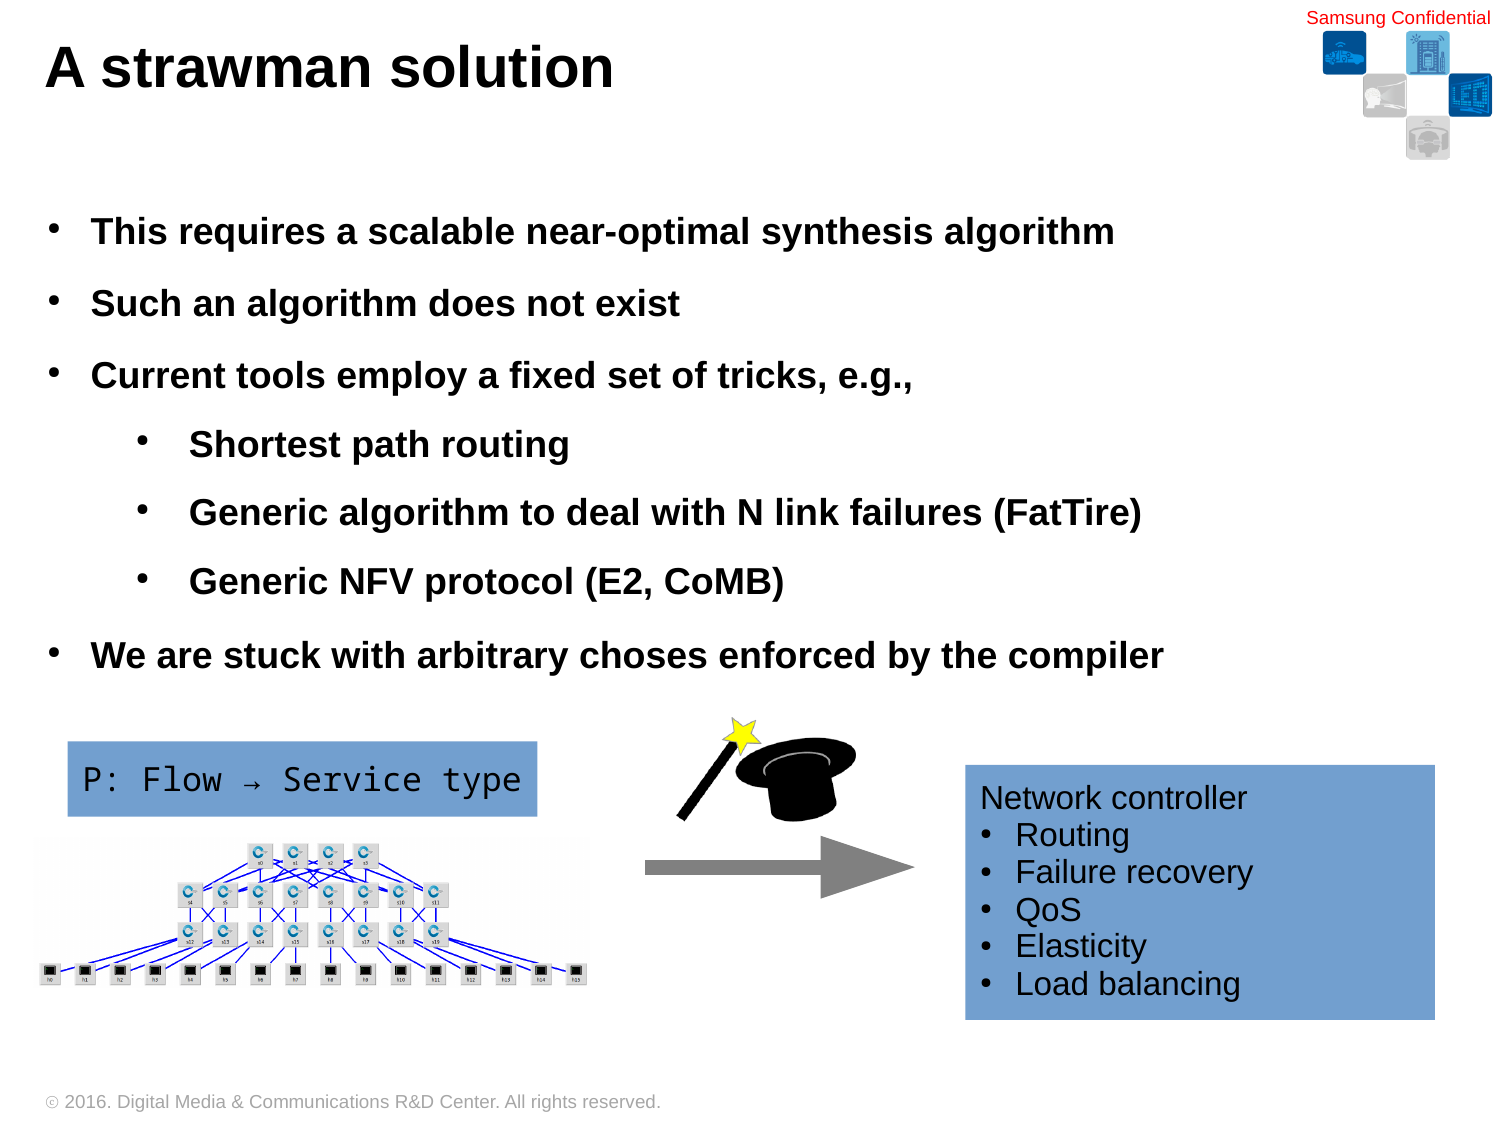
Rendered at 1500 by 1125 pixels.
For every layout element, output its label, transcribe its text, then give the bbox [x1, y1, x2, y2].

title A strawman solution [29, 20, 1380, 108]
picture [1321, 30, 1493, 160]
text_box P: Flow → Service type [67, 741, 538, 811]
list This requires a scalable near-optimal synthesis algorithm Such an algorithm does not exist Current tools employ a fixed set of tricks, e.g., Shortest path routing Generic algorithm to deal with N link failures (FatTire) Generic NFV protocol (E2, CoMB) We are stuck with arbitrary choses enforced by the compiler [47, 180, 1446, 751]
text_box Network controller Routing Failure recovery QoS Elasticity Load balancing [965, 764, 1435, 1020]
picture [33, 837, 590, 988]
picture [675, 717, 856, 823]
